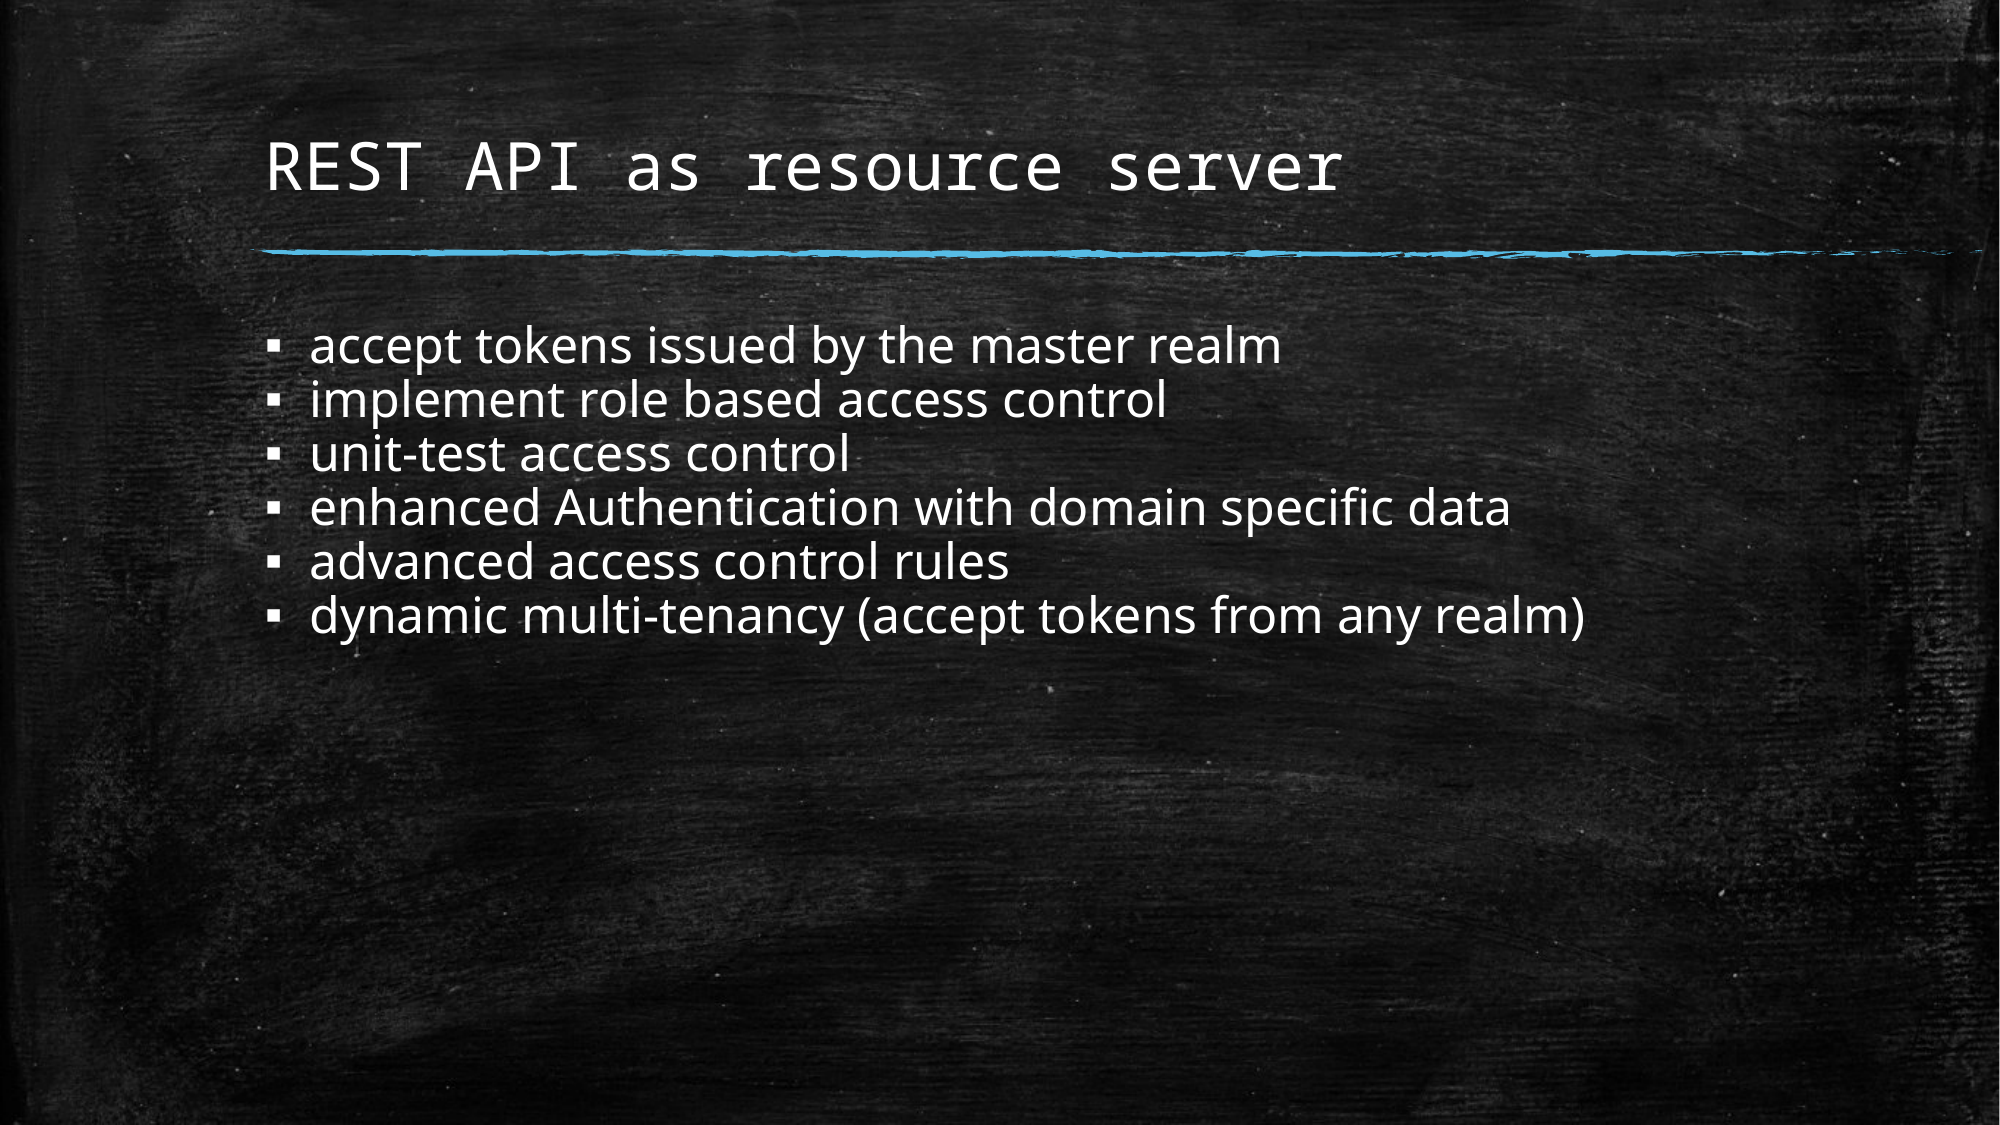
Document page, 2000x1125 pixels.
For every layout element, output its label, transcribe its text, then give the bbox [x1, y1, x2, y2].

list accept tokens issued by the master realm implement role based access control unit-test access control enhanced Authentication with domain specific data advanced access control rules dynamic multi-tenancy (accept tokens from any realm) [249, 312, 1750, 1013]
title REST API as resource server [249, 45, 1923, 213]
picture [0, 0, 2000, 1125]
